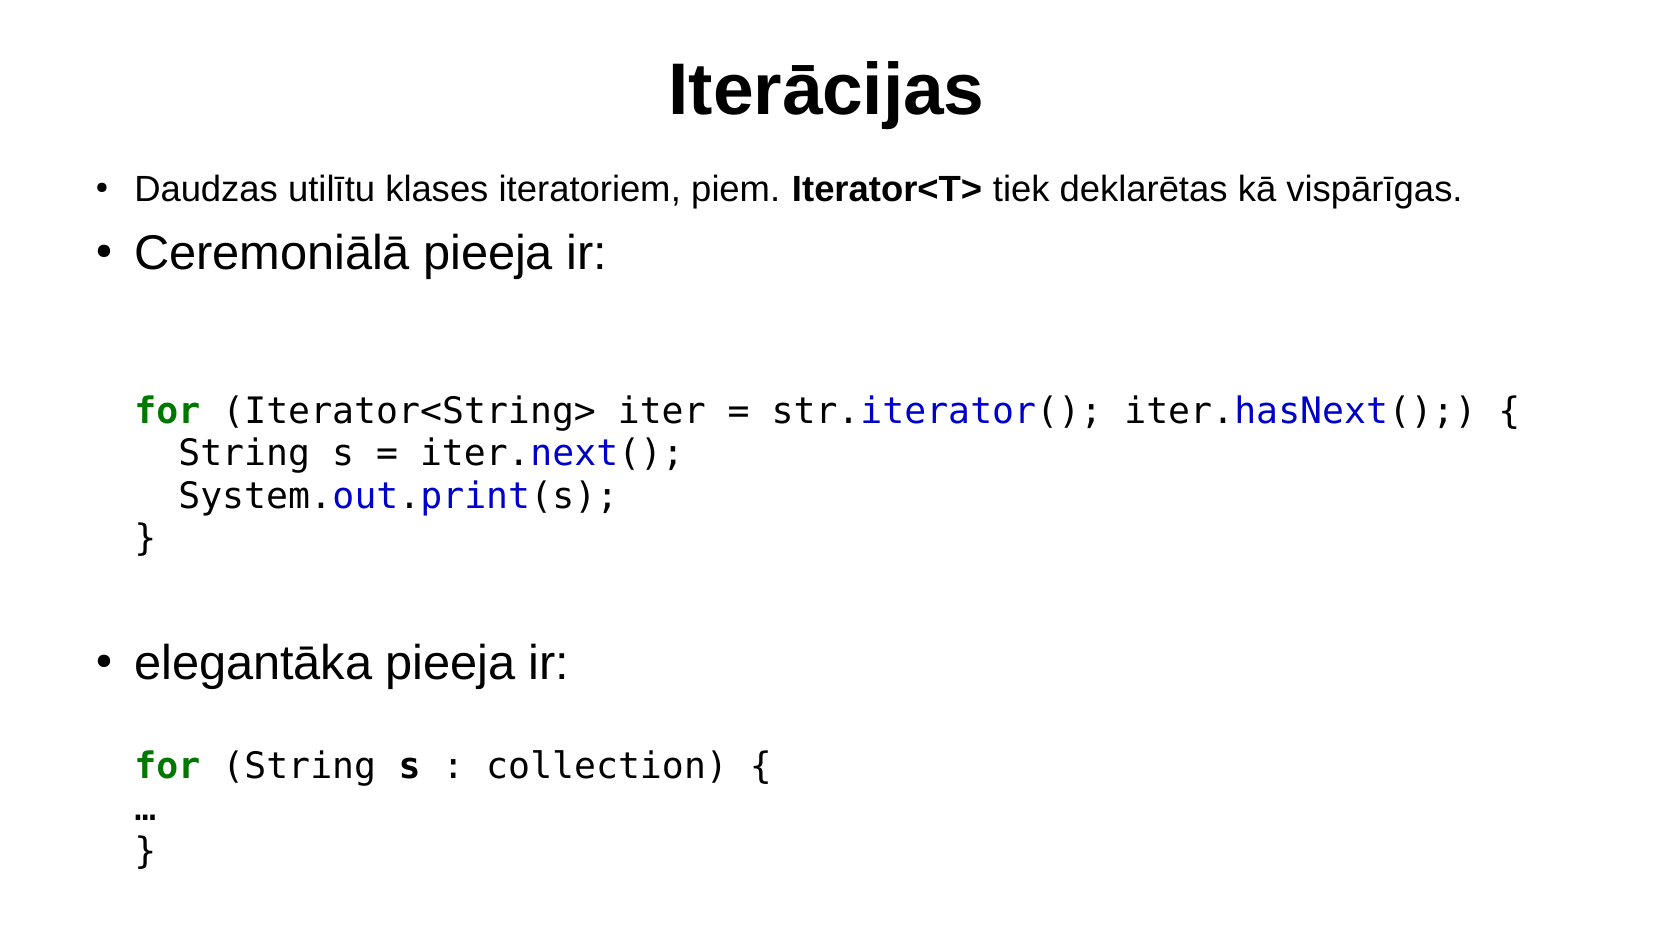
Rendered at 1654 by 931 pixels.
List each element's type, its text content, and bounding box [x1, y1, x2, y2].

list Daudzas utilītu klases iteratoriem, piem. Iterator<T> tiek deklarētas kā vispārīgas. Ceremoniālā pieeja ir: for (Iterator<String> iter = str.iterator(); iter.hasNext();) { String s = iter.next(); System.out.print(s); } elegantāka pieeja ir: for (String s : collection) { … } [82, 168, 1538, 889]
title Iterācijas [82, 37, 1571, 142]
